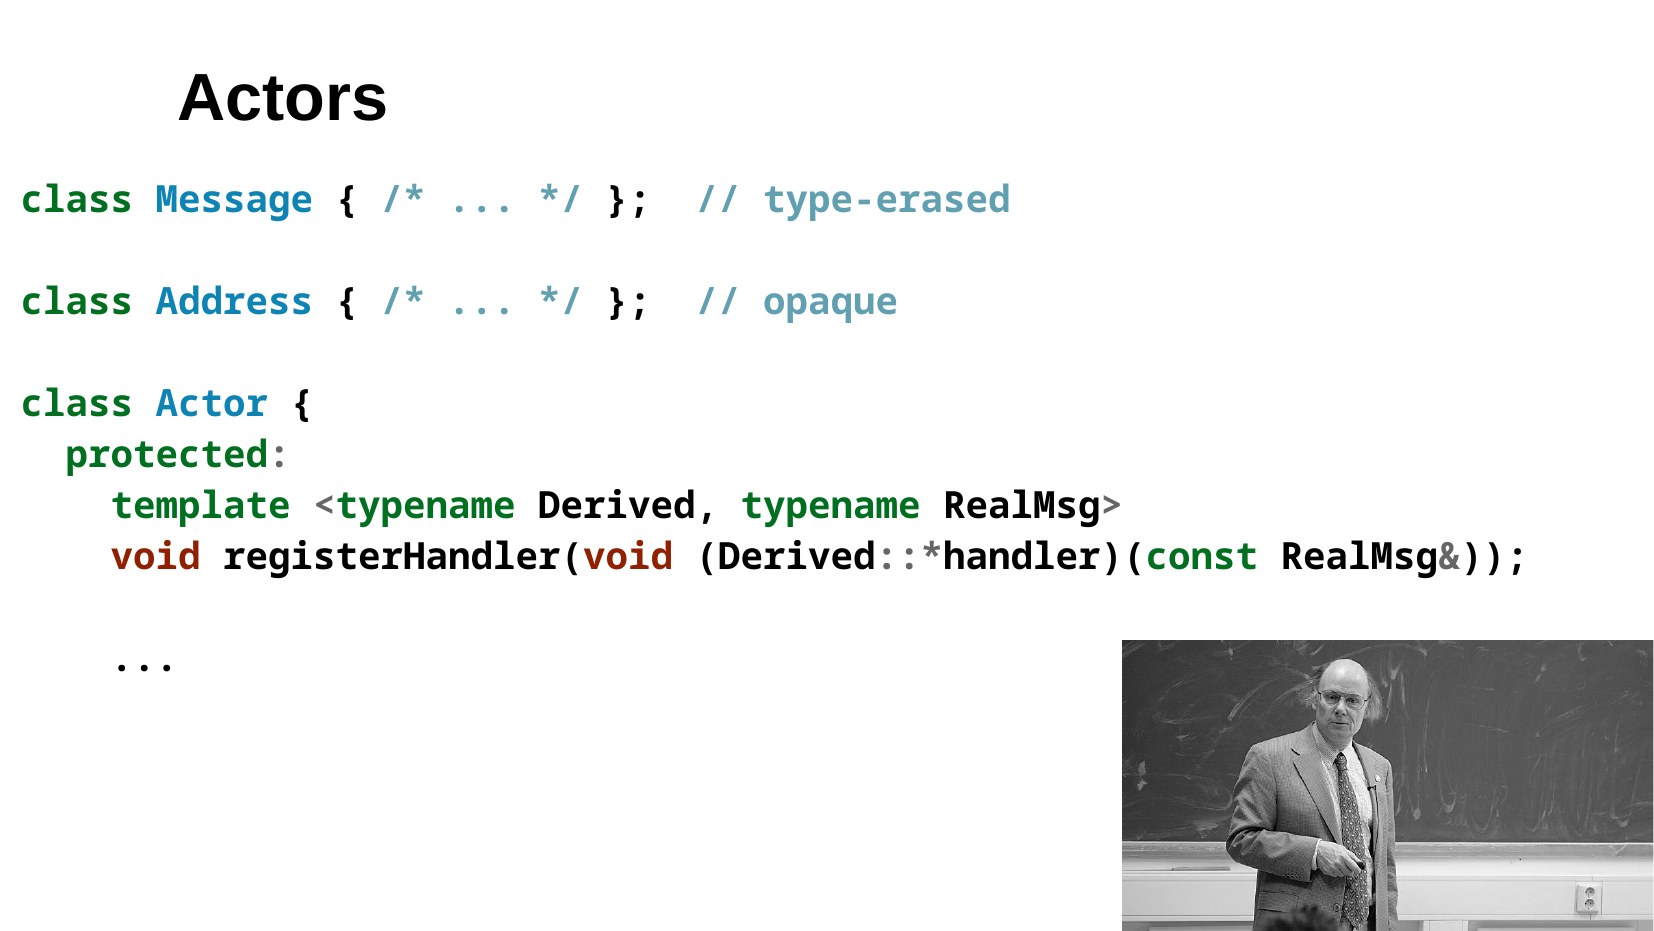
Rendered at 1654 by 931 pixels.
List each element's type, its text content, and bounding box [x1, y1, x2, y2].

list Actors [106, 60, 421, 151]
text_box class Message { /* ... */ }; // type-erased class Address { /* ... */ }; // opaque class Actor { protected: template <typename Derived, typename RealMsg> void registerHandler(void (Derived::*handler)(const RealMsg&)); ... [5, 164, 1654, 675]
picture [1122, 675, 1654, 931]
